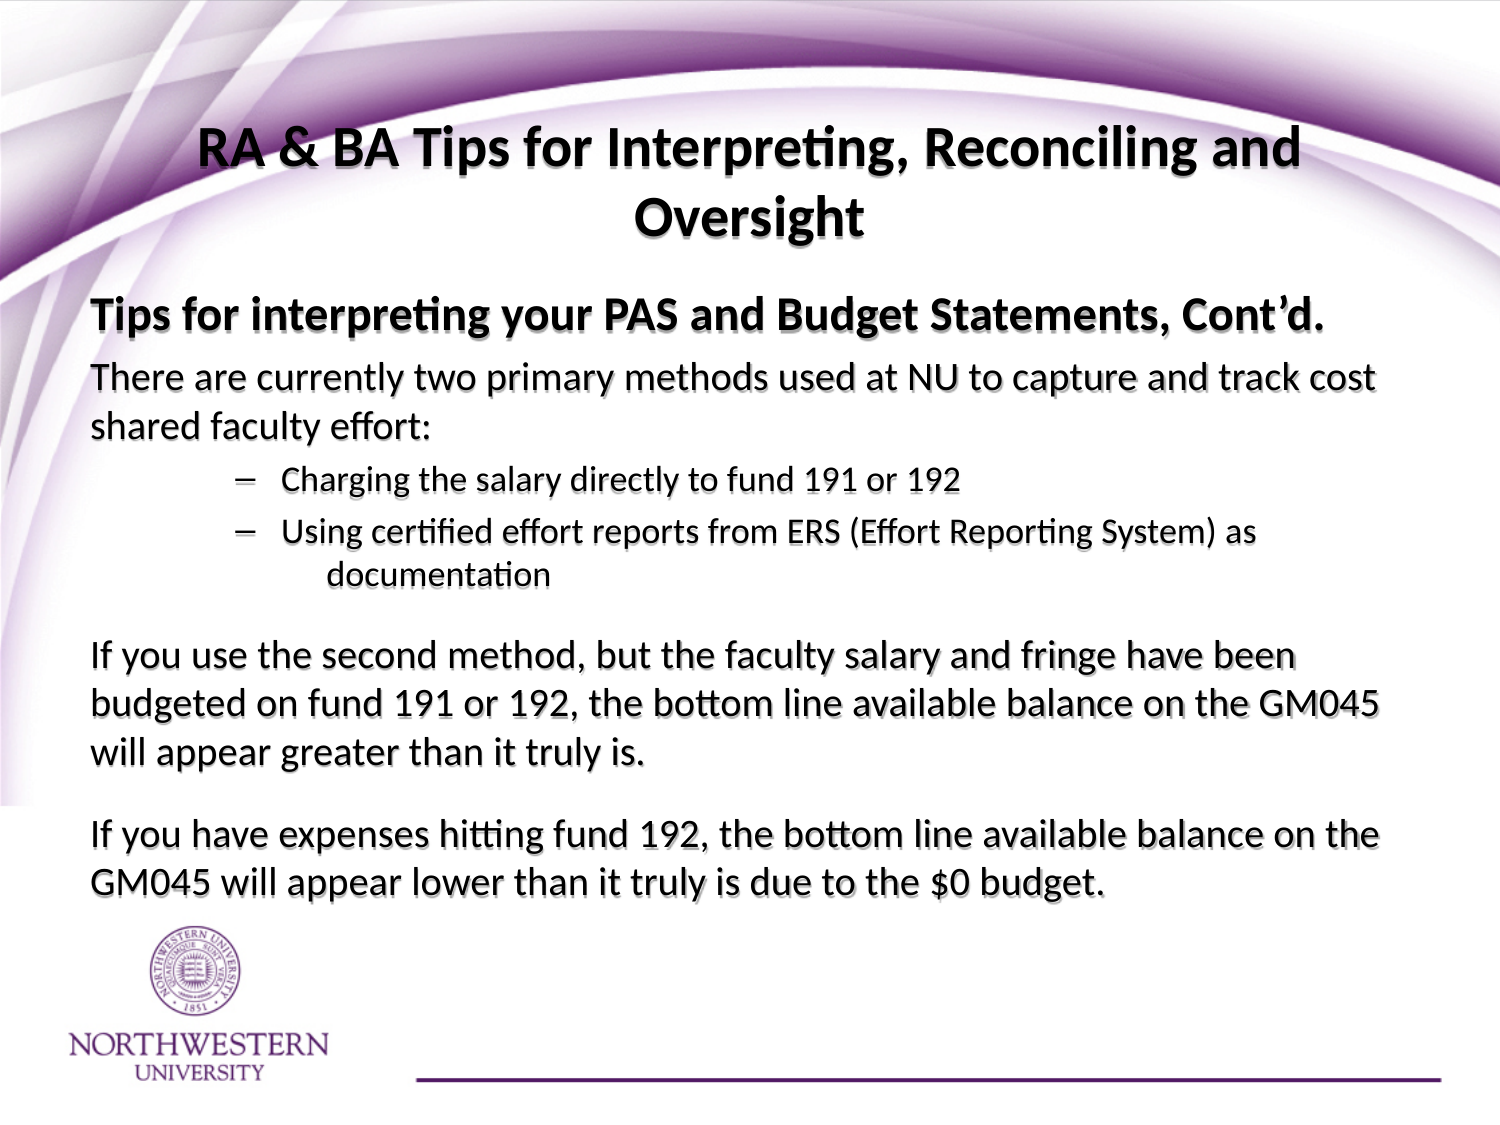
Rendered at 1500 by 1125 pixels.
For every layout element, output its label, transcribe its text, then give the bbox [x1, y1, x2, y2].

list Tips for interpreting your PAS and Budget Statements, Cont’d. There are currently two primary methods used at NU to capture and track cost shared faculty effort: Charging the salary directly to fund 191 or 192 Using certified effort reports from ERS (Effort Reporting System) as documentation If you use the second method, but the faculty salary and fringe have been budgeted on fund 191 or 192, the bottom line available balance on the GM045 will appear greater than it truly is. If you have expenses hitting fund 192, the bottom line available balance on the GM045 will appear lower than it truly is due to the $0 budget. [75, 274, 1426, 912]
title RA & BA Tips for Interpreting, Reconciling and Oversight [75, 101, 1426, 215]
